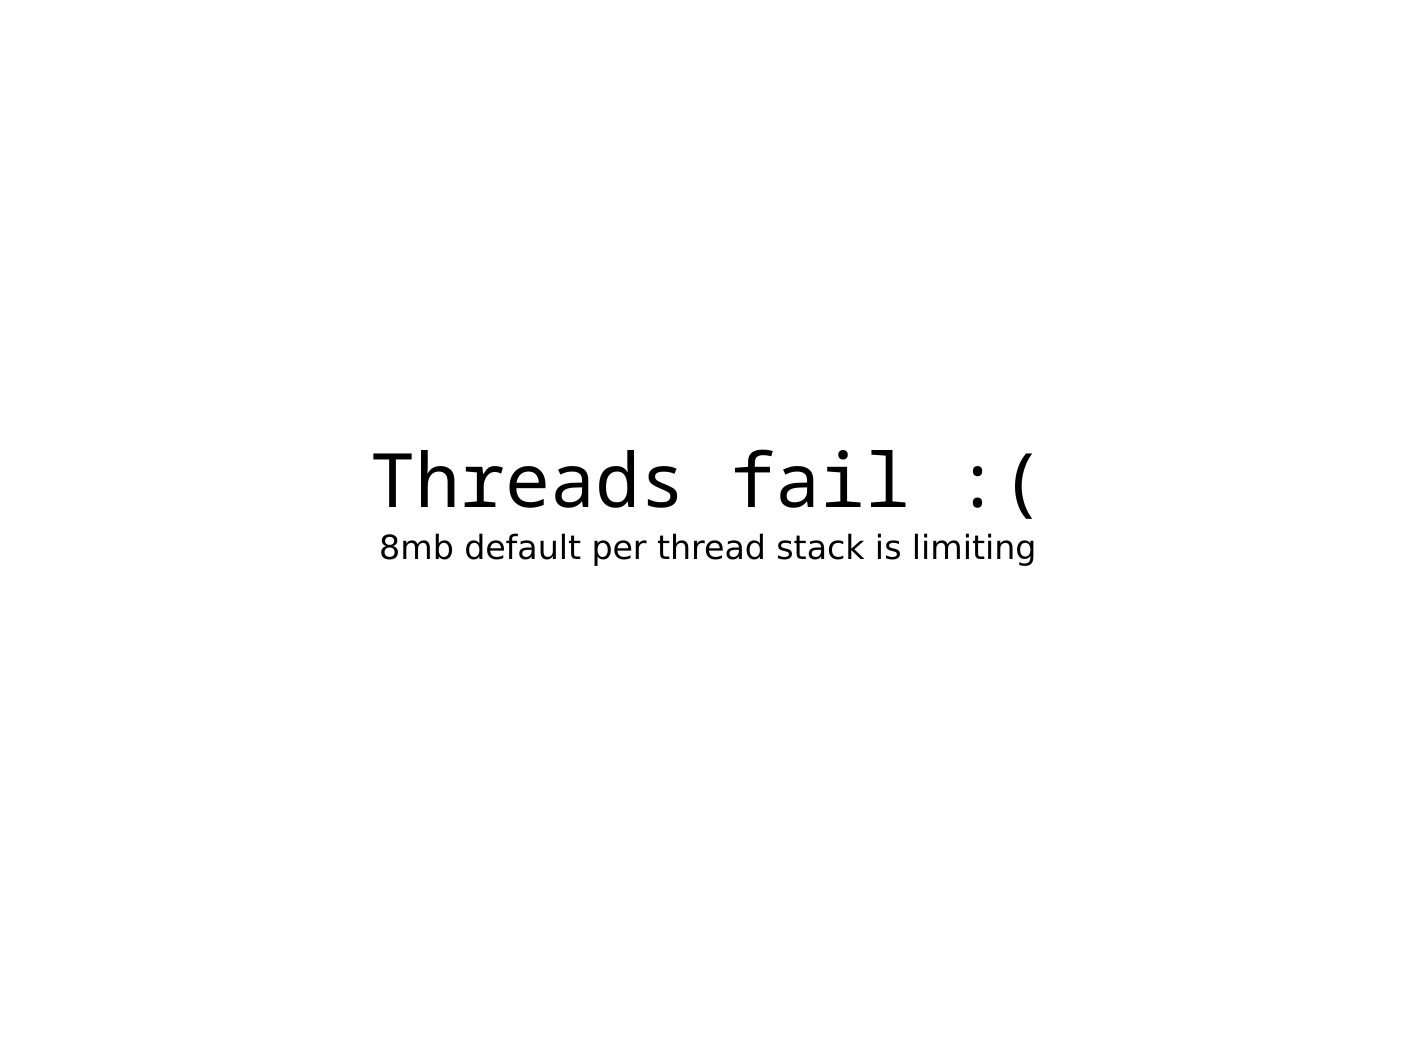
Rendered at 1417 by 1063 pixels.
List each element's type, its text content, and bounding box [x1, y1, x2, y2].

text_box Threads fail :( 8mb default per thread stack is limiting [137, 419, 1280, 561]
